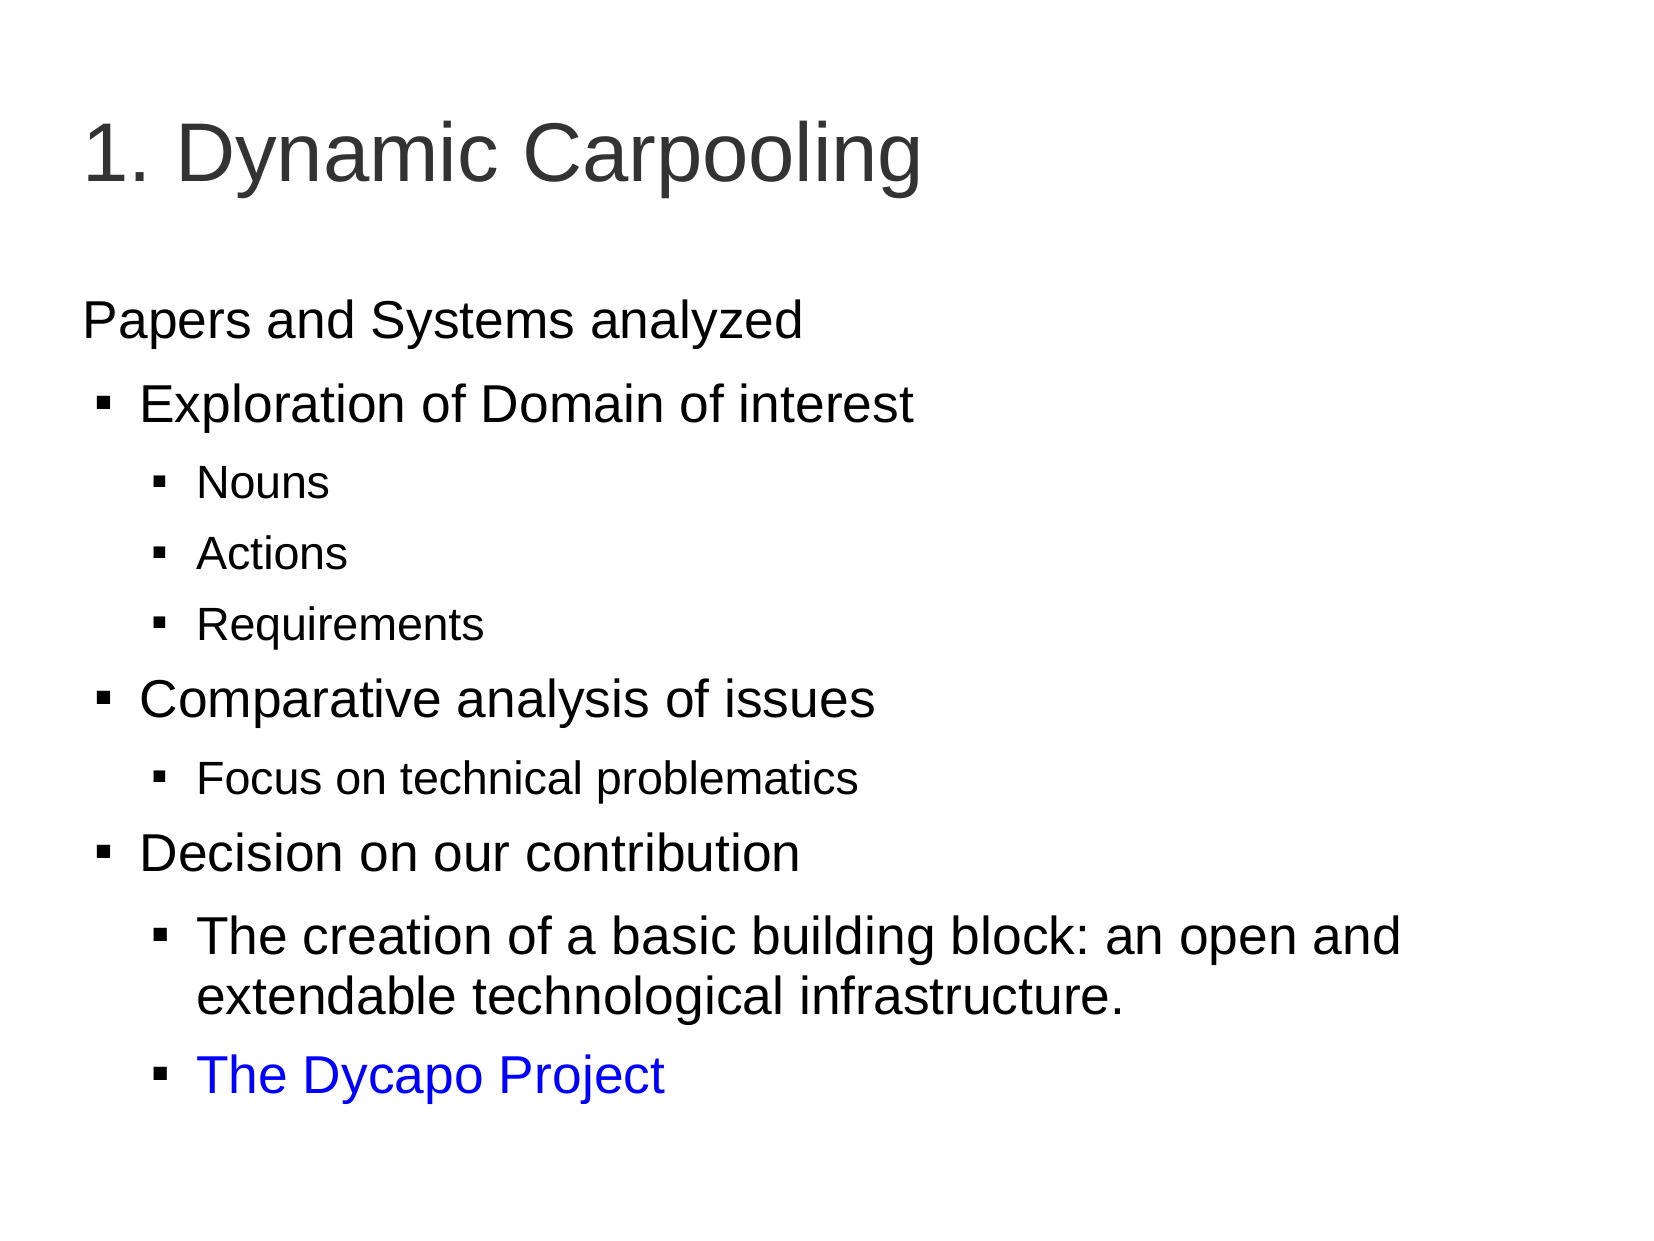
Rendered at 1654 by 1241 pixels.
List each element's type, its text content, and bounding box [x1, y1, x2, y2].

title 1. Dynamic Carpooling [82, 49, 1571, 257]
list Papers and Systems analyzed Exploration of Domain of interest Nouns Actions Requirements Comparative analysis of issues Focus on technical problematics Decision on our contribution The creation of a basic building block: an open and extendable technological infrastructure. The Dycapo Project [82, 290, 1571, 1109]
